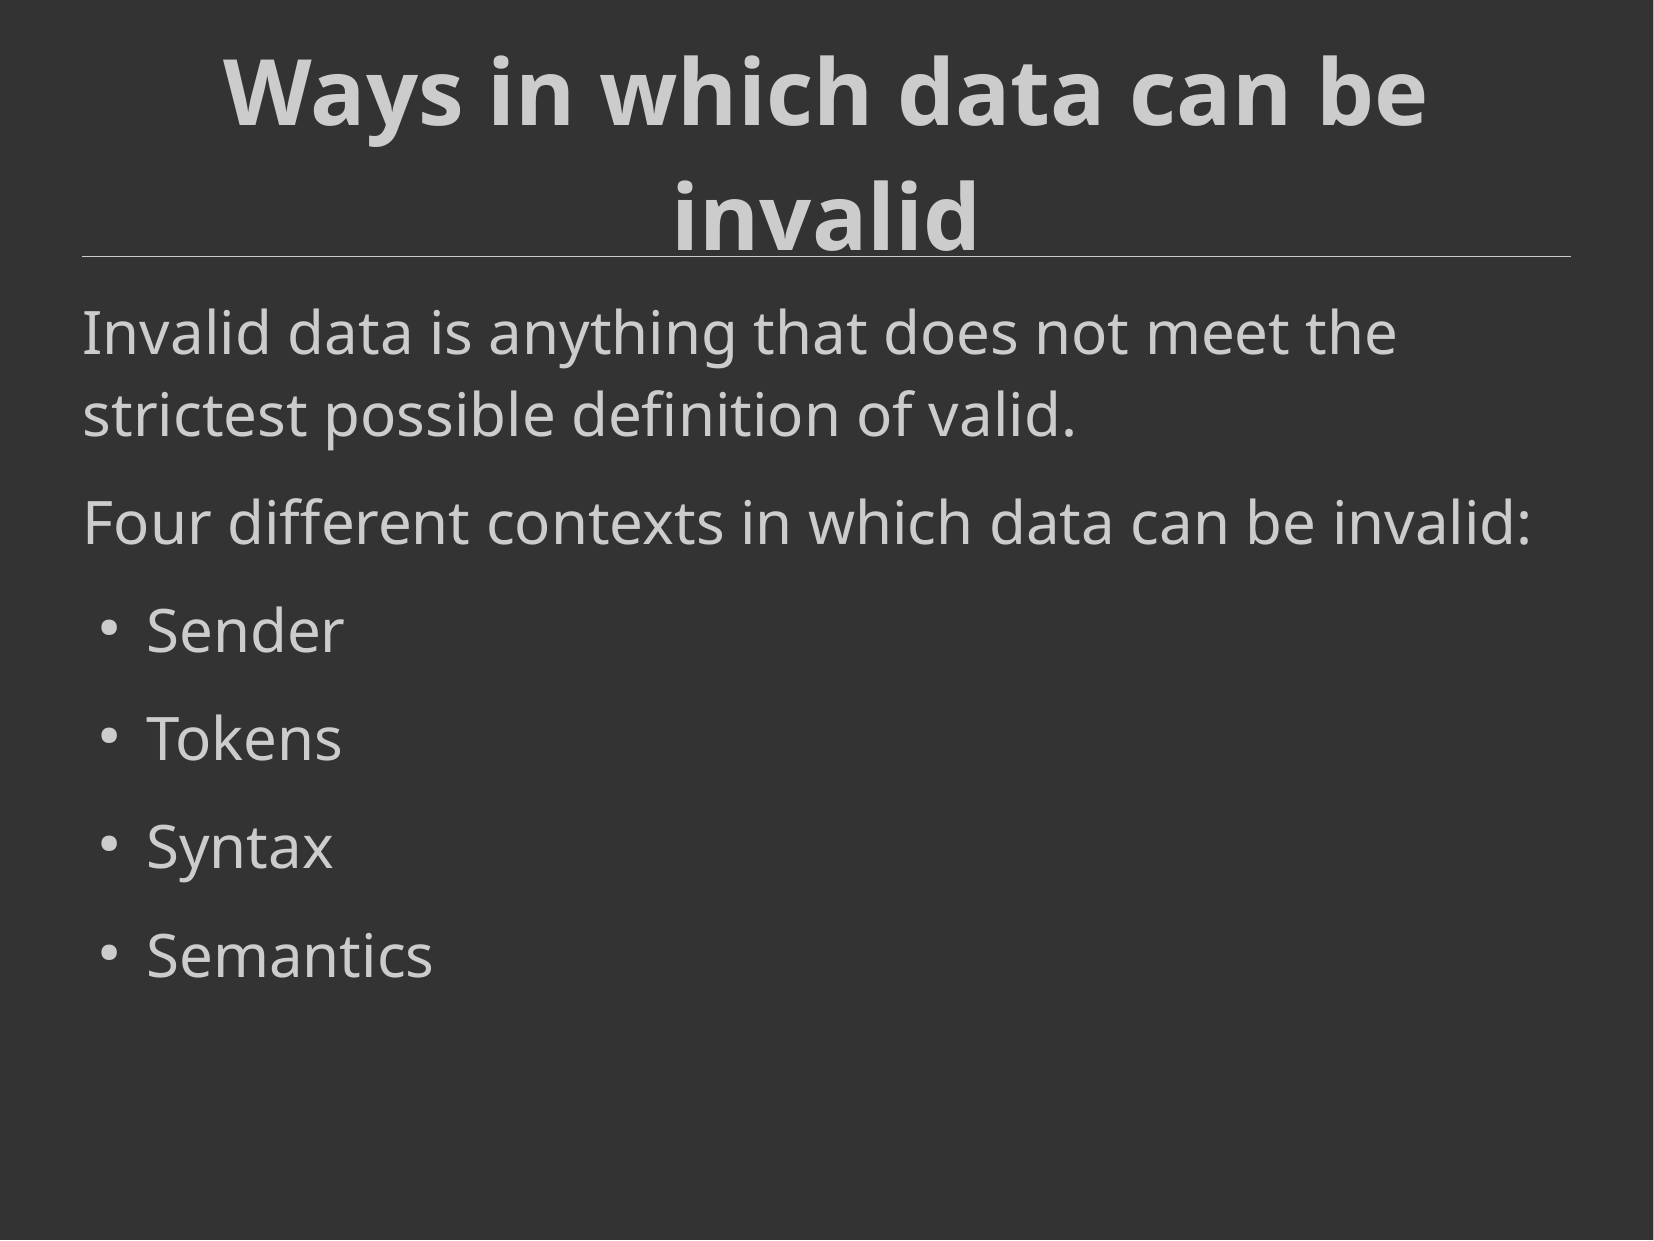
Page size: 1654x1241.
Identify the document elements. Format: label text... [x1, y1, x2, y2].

list Invalid data is anything that does not meet the strictest possible definition of valid. Four different contexts in which data can be invalid: Sender Tokens Syntax Semantics [82, 290, 1571, 1010]
title Ways in which data can be invalid [82, 45, 1571, 260]
